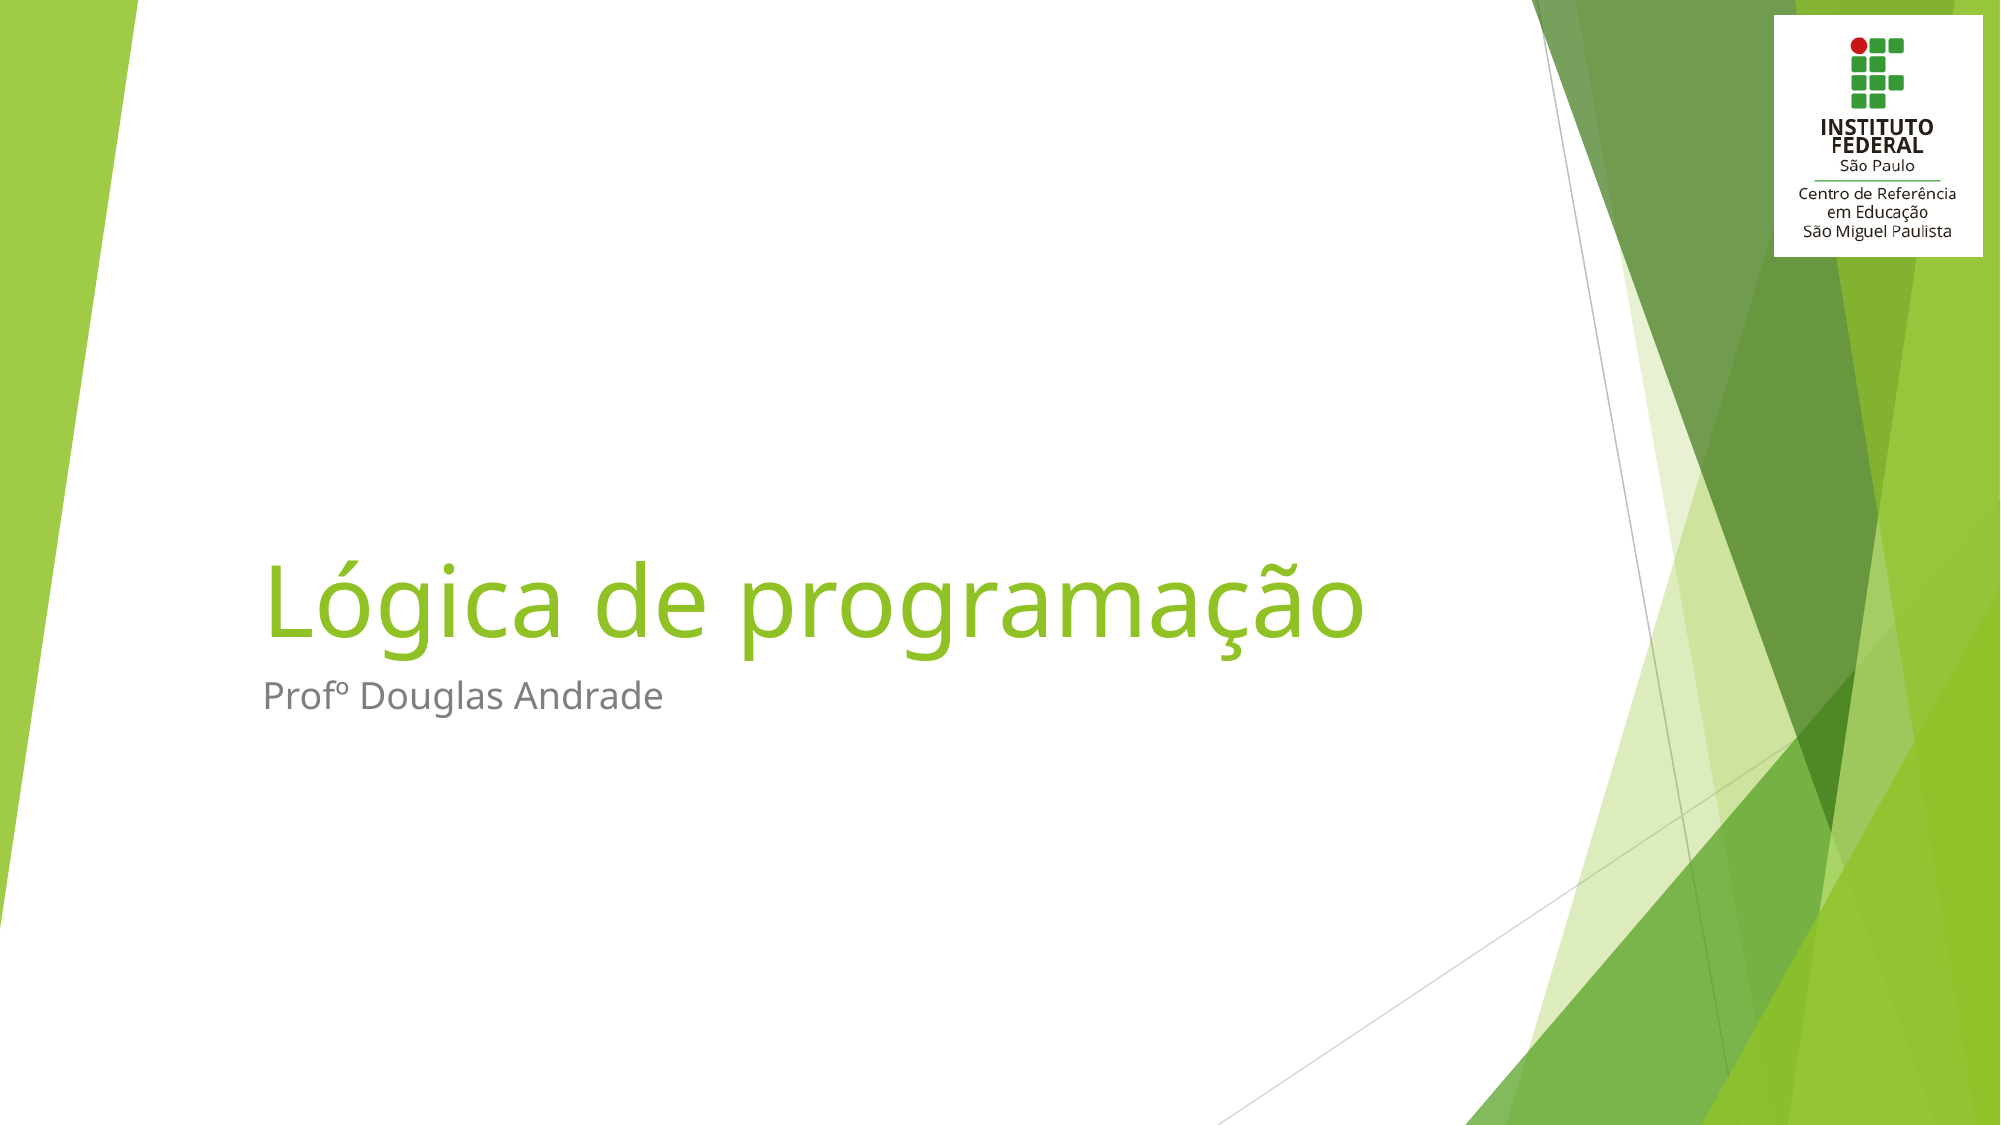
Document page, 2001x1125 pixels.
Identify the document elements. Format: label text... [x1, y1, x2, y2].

title Lógica de programação [247, 394, 1522, 664]
subtitle Profº Douglas Andrade [247, 664, 1522, 845]
picture [1774, 15, 1983, 257]
